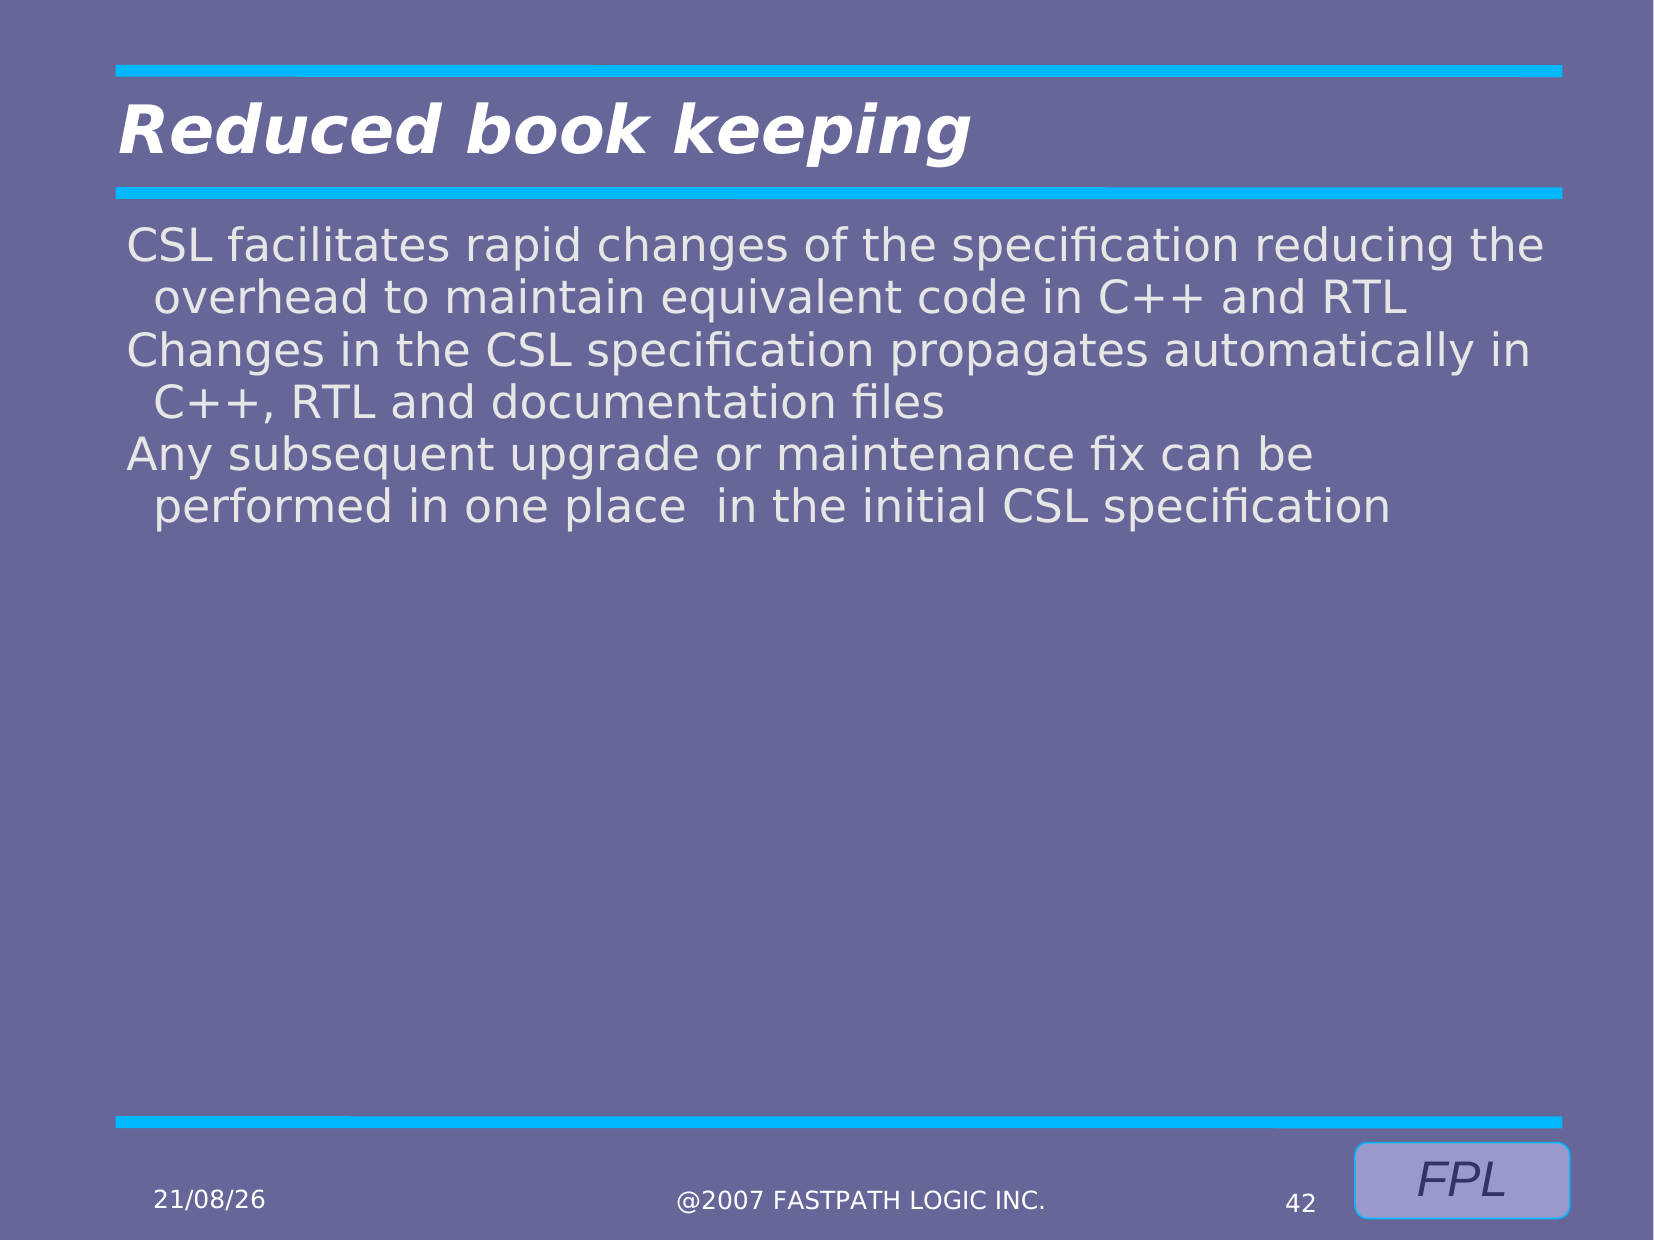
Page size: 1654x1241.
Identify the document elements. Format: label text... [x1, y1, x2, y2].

list CSL facilitates rapid changes of the specification reducing the overhead to maintain equivalent code in C++ and RTL Changes in the CSL specification propagates automatically in C++, RTL and documentation files Any subsequent upgrade or maintenance fix can be performed in one place in the initial CSL specification [126, 219, 1566, 1133]
title Reduced book keeping [118, 41, 1531, 220]
